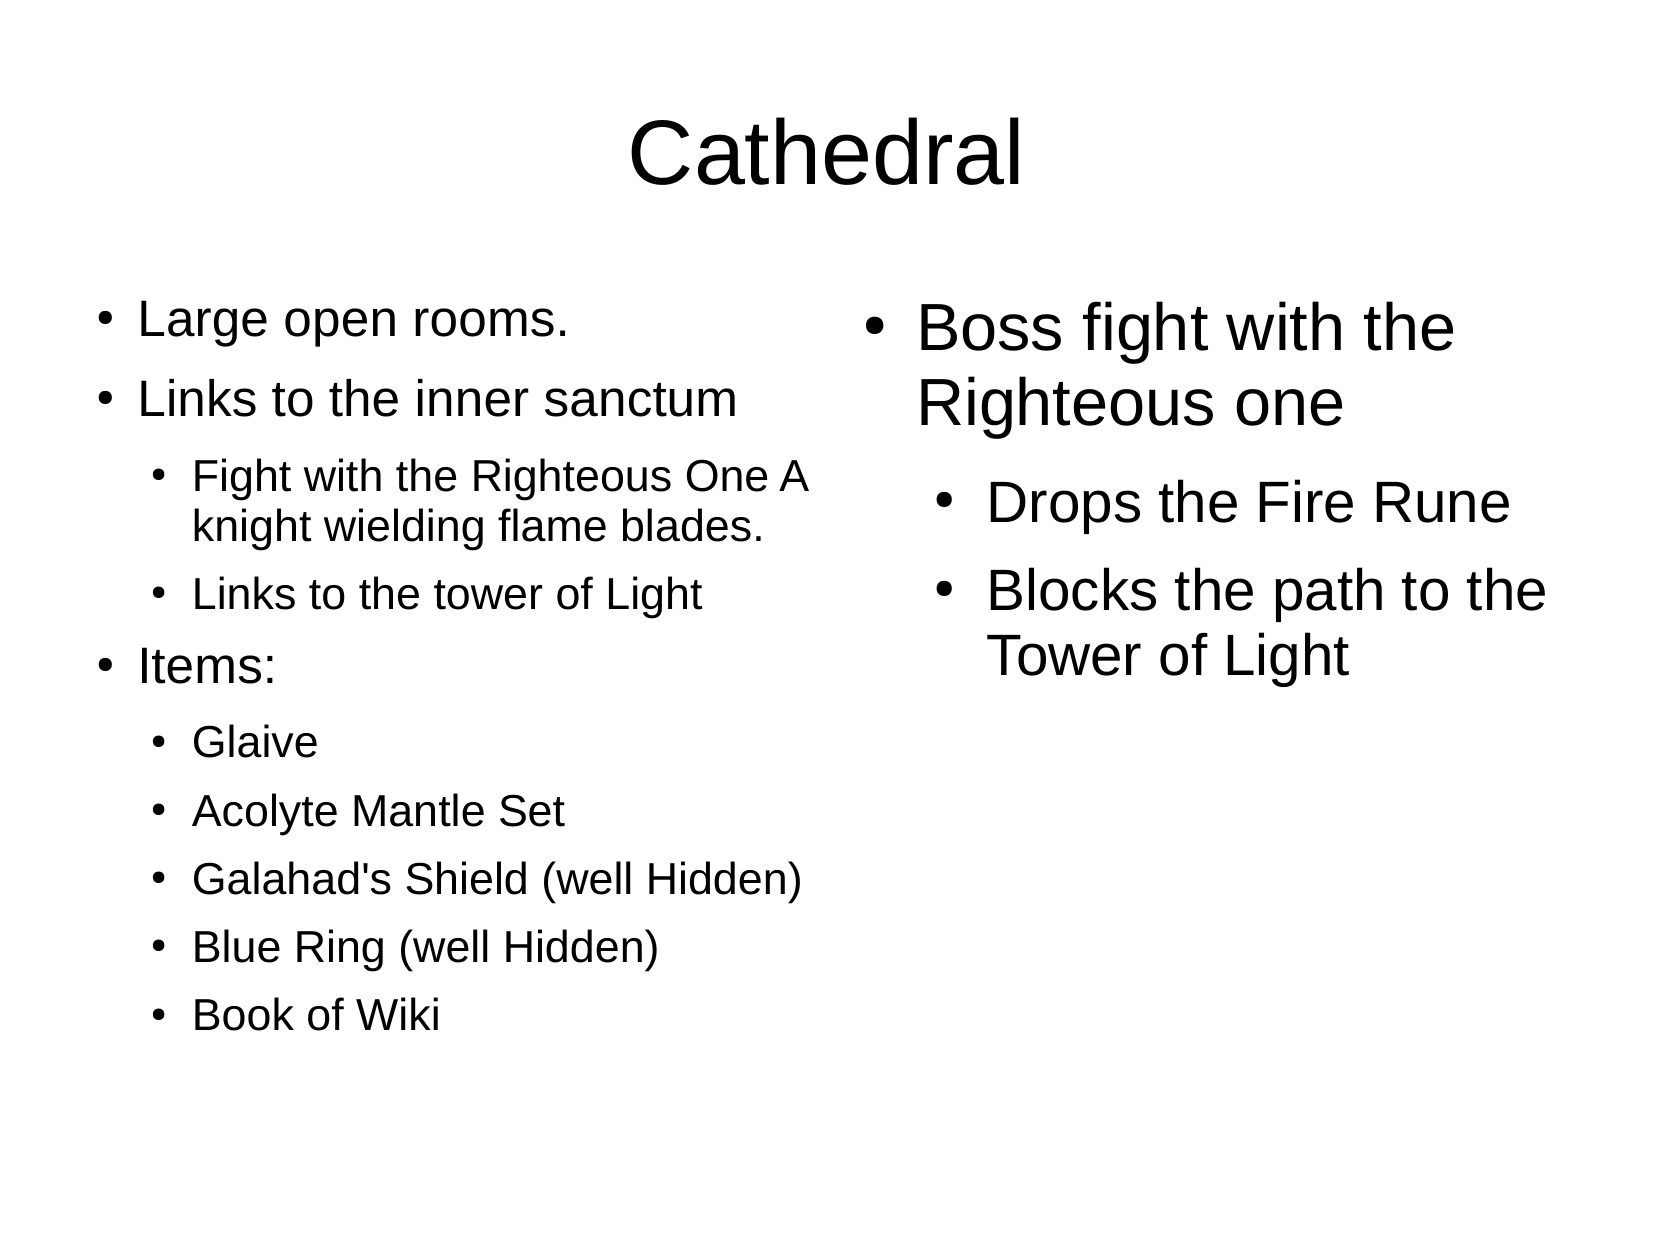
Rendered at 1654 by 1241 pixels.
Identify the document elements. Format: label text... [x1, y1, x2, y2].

title Cathedral [82, 56, 1571, 250]
list Large open rooms. Links to the inner sanctum Fight with the Righteous One A knight wielding flame blades. Links to the tower of Light Items: Glaive Acolyte Mantle Set Galahad's Shield (well Hidden) Blue Ring (well Hidden) Book of Wiki [82, 290, 809, 1109]
list Boss fight with the Righteous one Drops the Fire Rune Blocks the path to the Tower of Light [845, 290, 1572, 1109]
